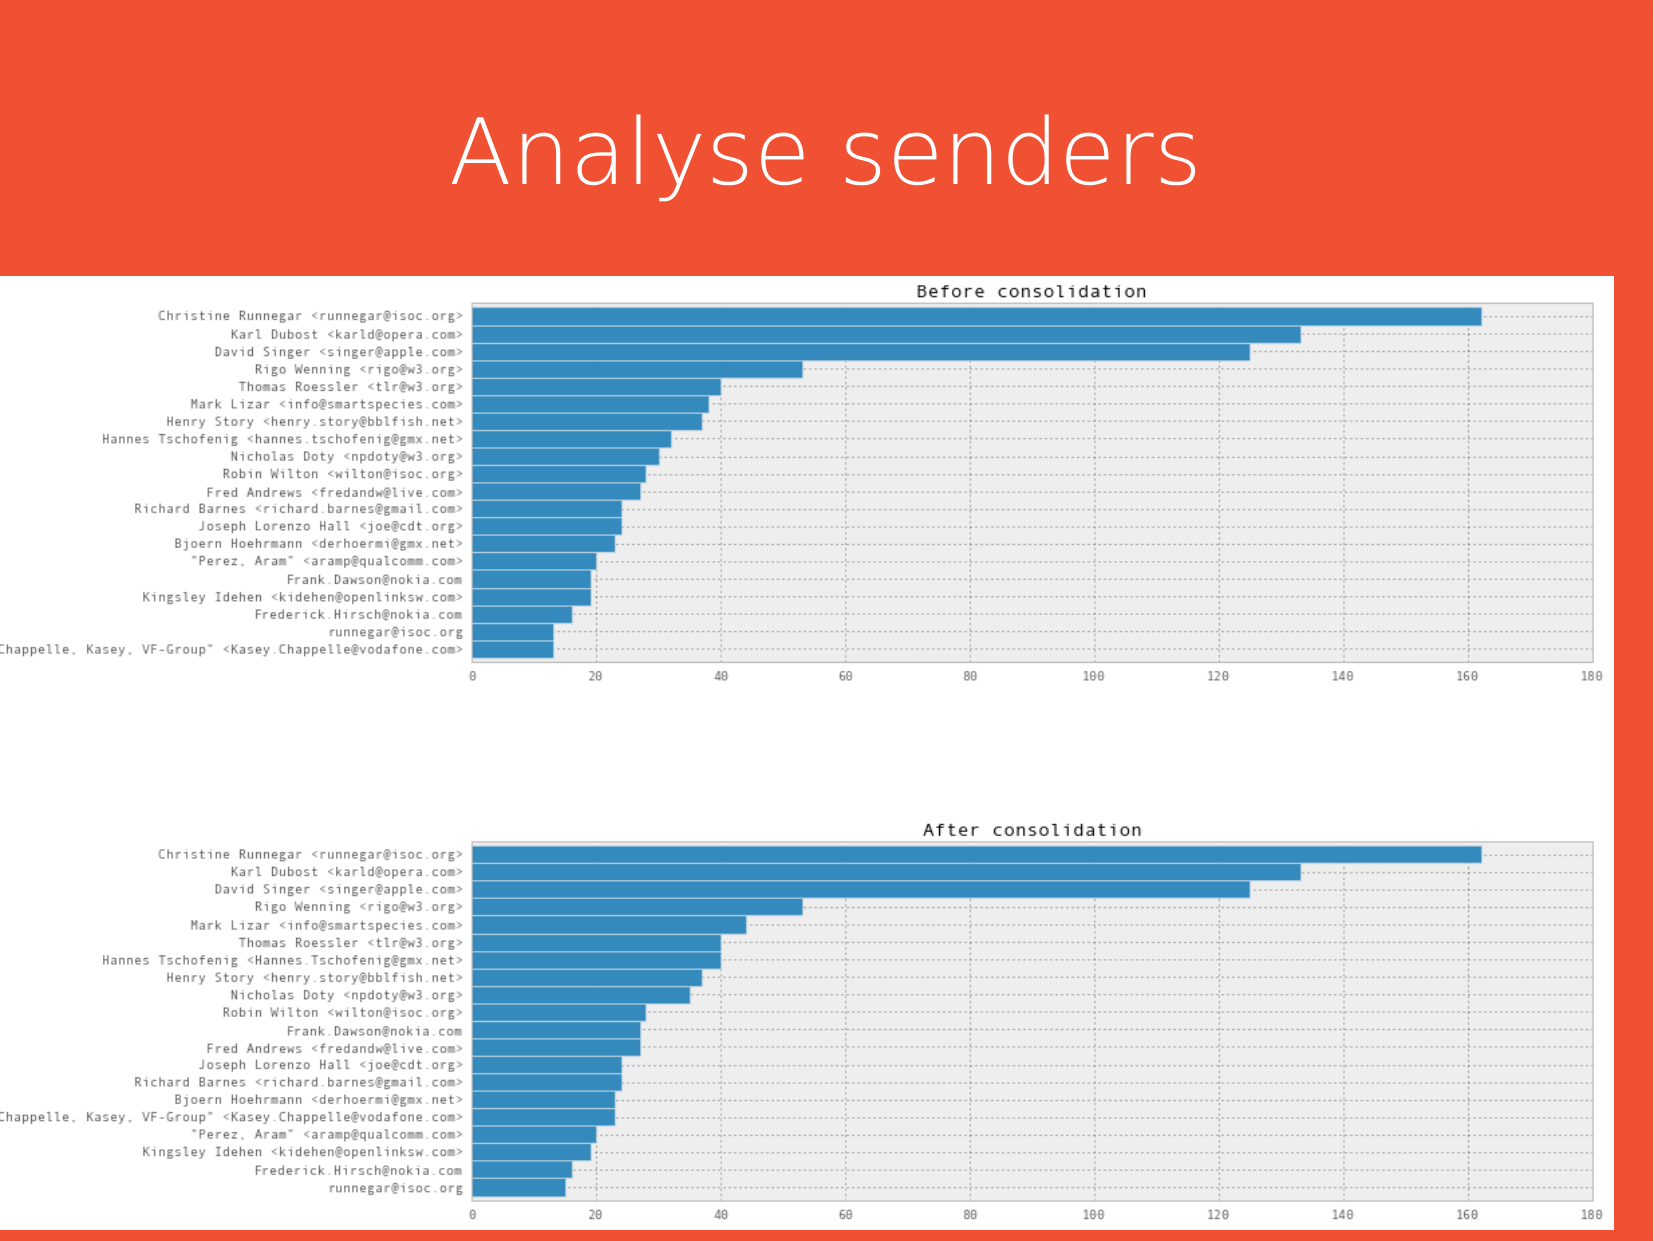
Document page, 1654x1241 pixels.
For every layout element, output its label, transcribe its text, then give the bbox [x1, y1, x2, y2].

picture [0, 0, 1654, 1241]
title Analyse senders [82, 49, 1571, 257]
